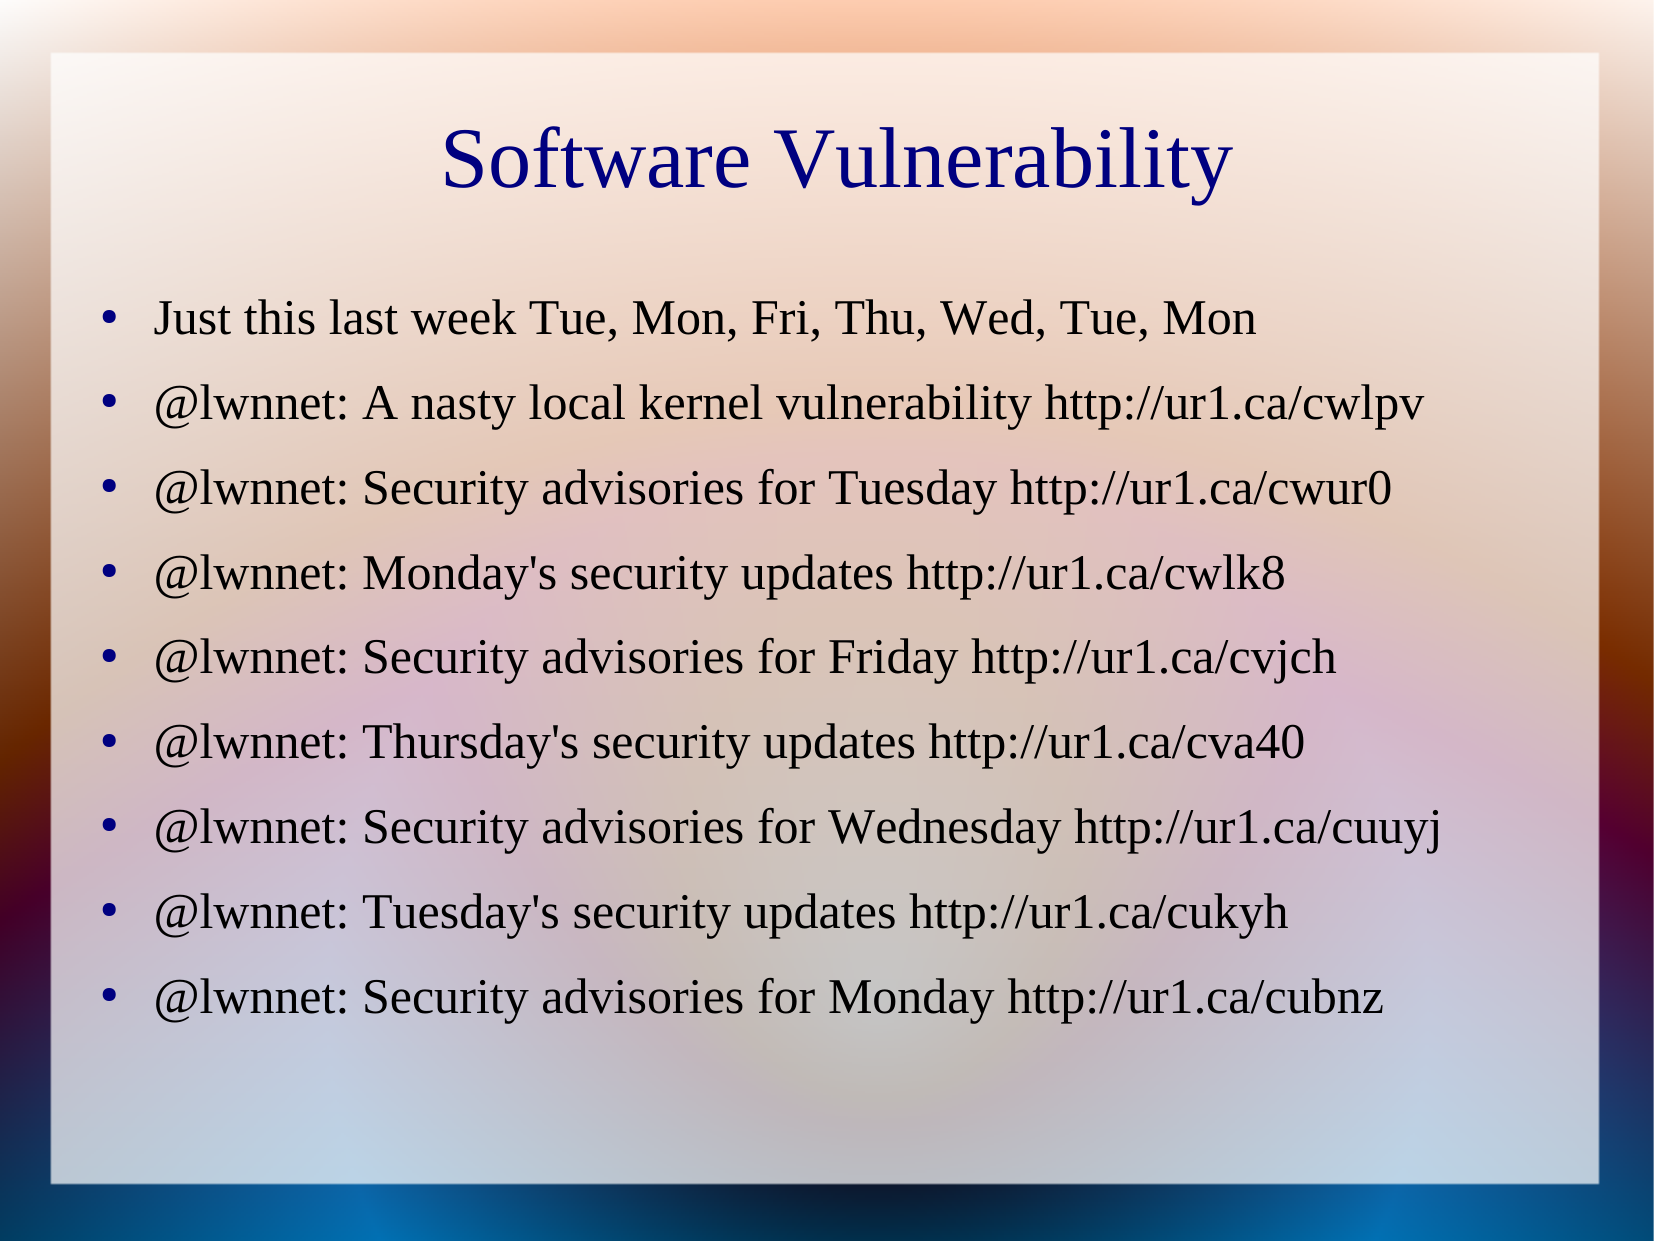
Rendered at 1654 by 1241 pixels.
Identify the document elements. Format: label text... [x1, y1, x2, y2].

list Just this last week Tue, Mon, Fri, Thu, Wed, Tue, Mon @lwnnet: A nasty local kernel vulnerability http://ur1.ca/cwlpv @lwnnet: Security advisories for Tuesday http://ur1.ca/cwur0 @lwnnet: Monday's security updates http://ur1.ca/cwlk8 @lwnnet: Security advisories for Friday http://ur1.ca/cvjch @lwnnet: Thursday's security updates http://ur1.ca/cva40 @lwnnet: Security advisories for Wednesday http://ur1.ca/cuuyj @lwnnet: Tuesday's security updates http://ur1.ca/cukyh @lwnnet: Security advisories for Monday http://ur1.ca/cubnz [82, 290, 1571, 1119]
title Software Vulnerability [82, 55, 1571, 263]
picture [0, 0, 1654, 1241]
